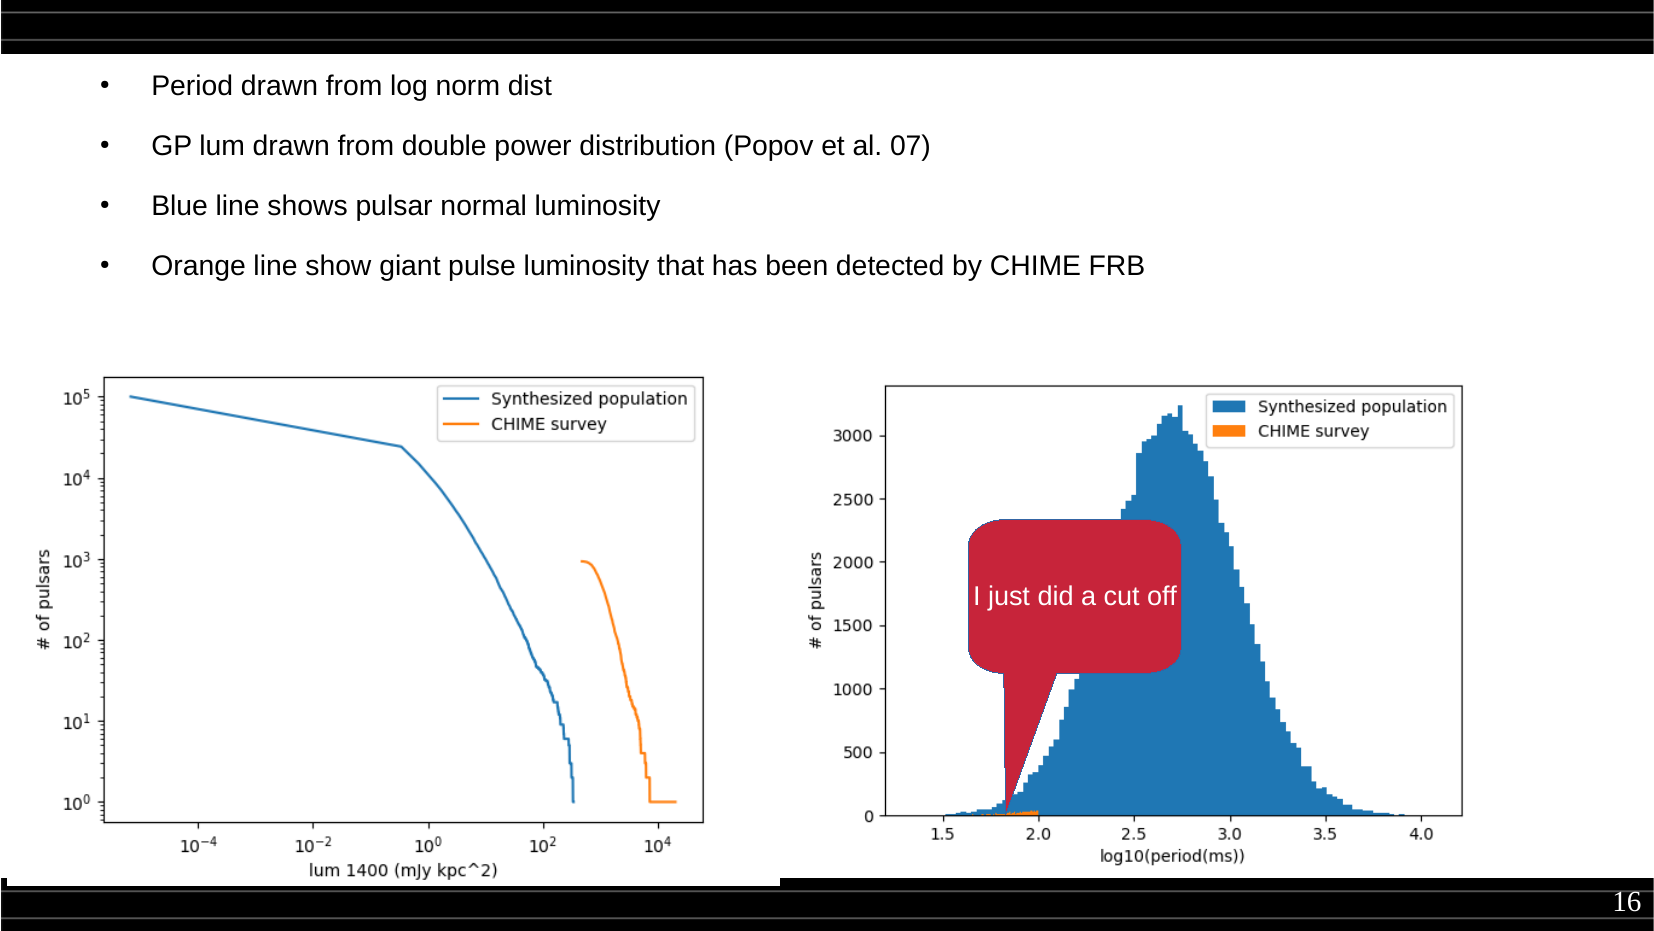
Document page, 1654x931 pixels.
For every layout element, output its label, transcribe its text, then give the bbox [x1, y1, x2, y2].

list Period drawn from log norm dist GP lum drawn from double power distribution (Popov et al. 07) Blue line shows pulsar normal luminosity Orange line show giant pulse luminosity that has been detected by CHIME FRB [82, 69, 1571, 284]
text_box I just did a cut off [968, 519, 1182, 815]
picture [1, 0, 1654, 54]
picture [792, 318, 1536, 877]
picture [1, 307, 1654, 931]
